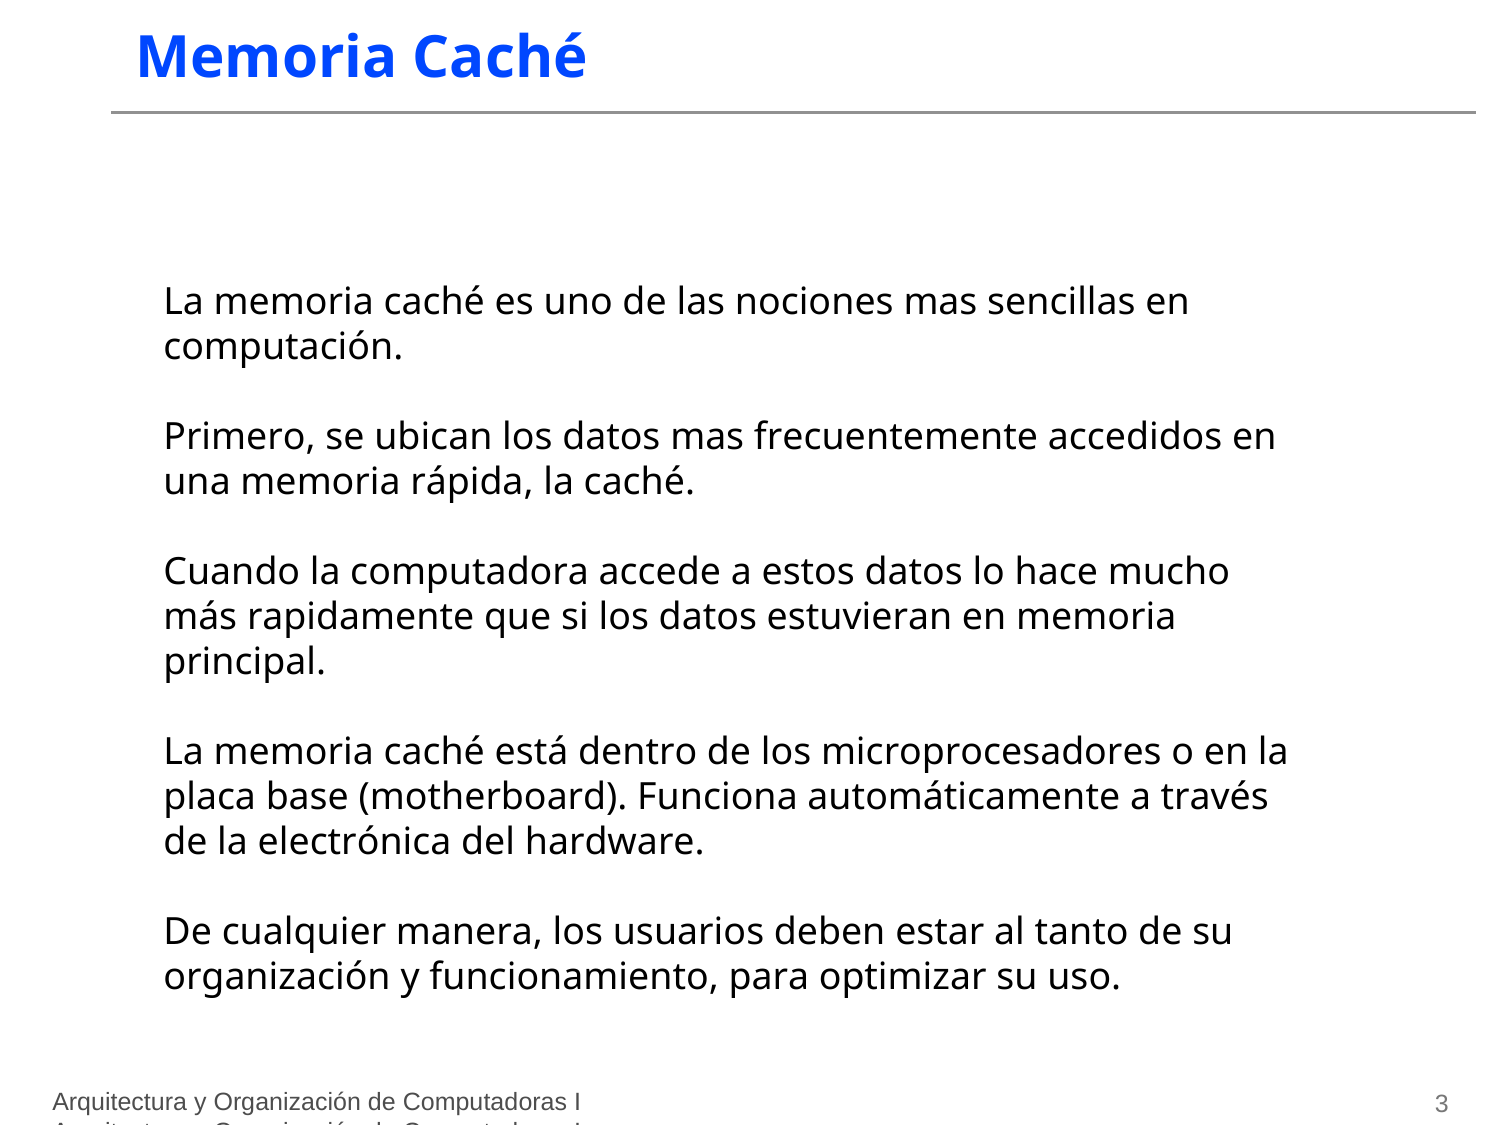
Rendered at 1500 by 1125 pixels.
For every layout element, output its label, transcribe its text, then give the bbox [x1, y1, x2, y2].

text_box La memoria caché es uno de las nociones mas sencillas en computación. Primero, se ubican los datos mas frecuentemente accedidos en una memoria rápida, la caché. Cuando la computadora accede a estos datos lo hace mucho más rapidamente que si los datos estuvieran en memoria principal. La memoria caché está dentro de los microprocesadores o en la placa base (motherboard). Funciona automáticamente a través de la electrónica del hardware. De cualquier manera, los usuarios deben estar al tanto de su organización y funcionamiento, para optimizar su uso. [150, 267, 1308, 901]
title Memoria Caché [125, 24, 1271, 104]
